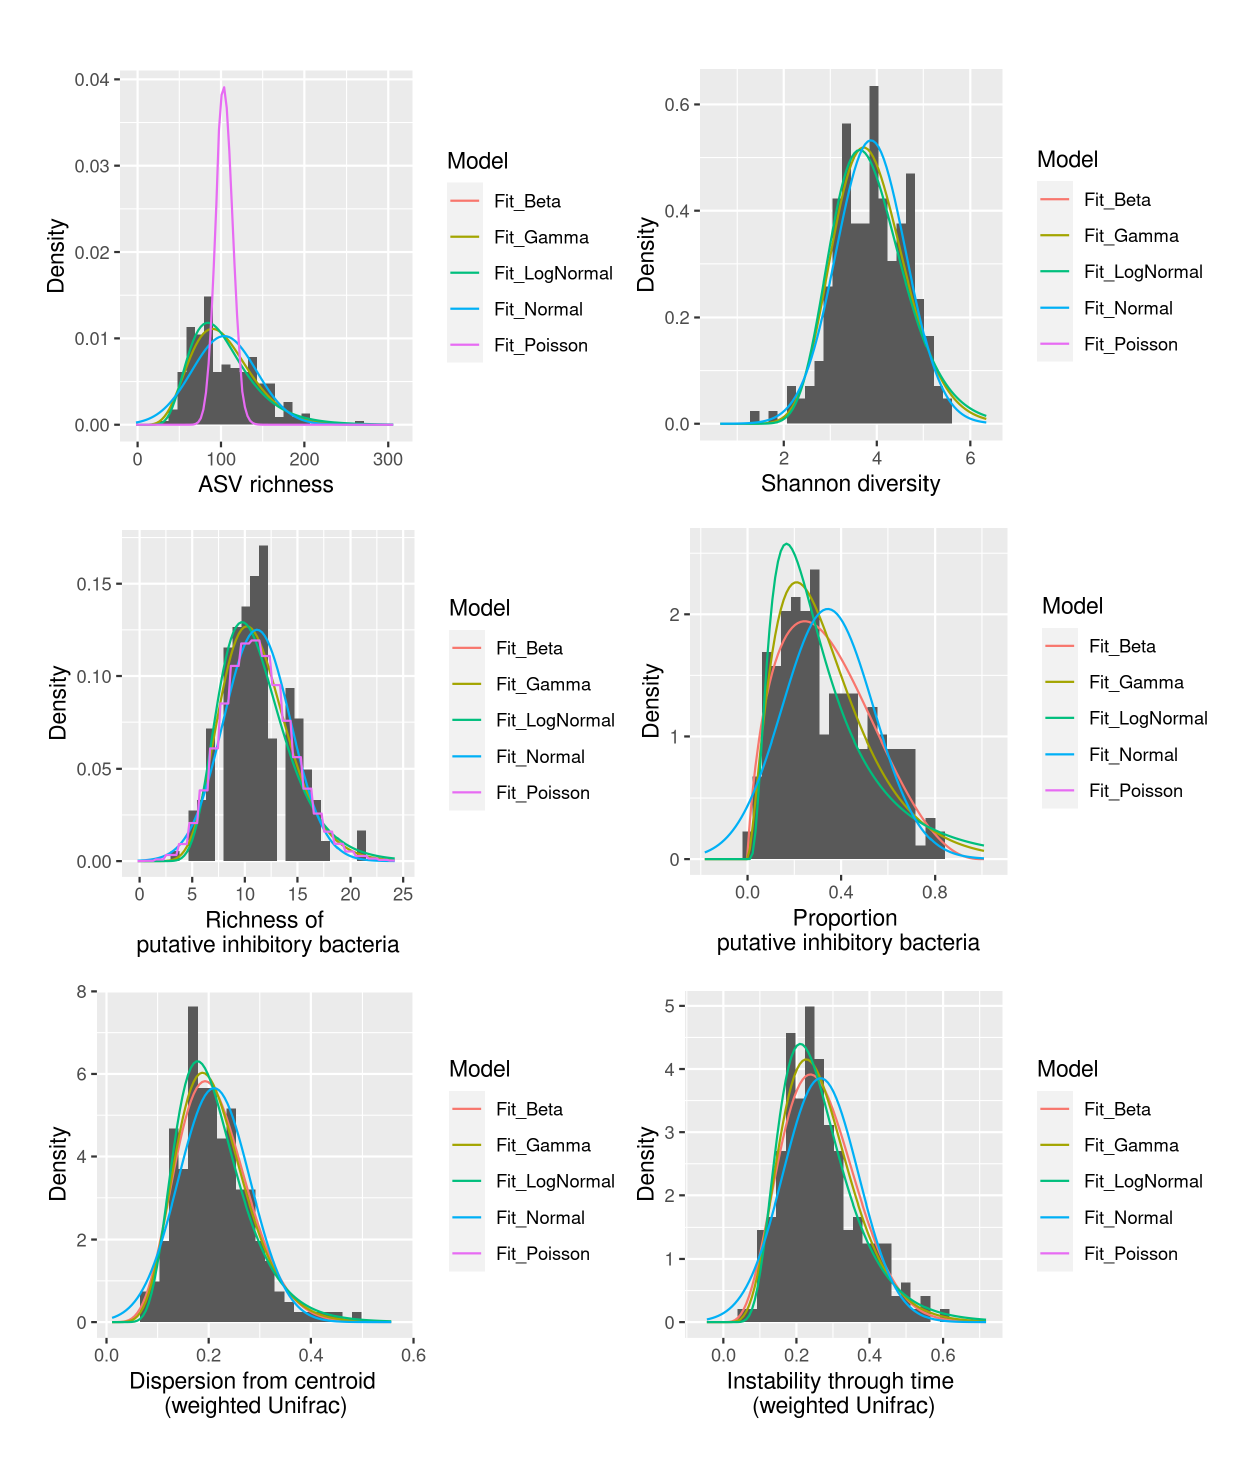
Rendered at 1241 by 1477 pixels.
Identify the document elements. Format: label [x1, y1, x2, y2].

picture [37, 979, 1226, 1430]
picture [35, 57, 1226, 510]
picture [37, 516, 1231, 969]
